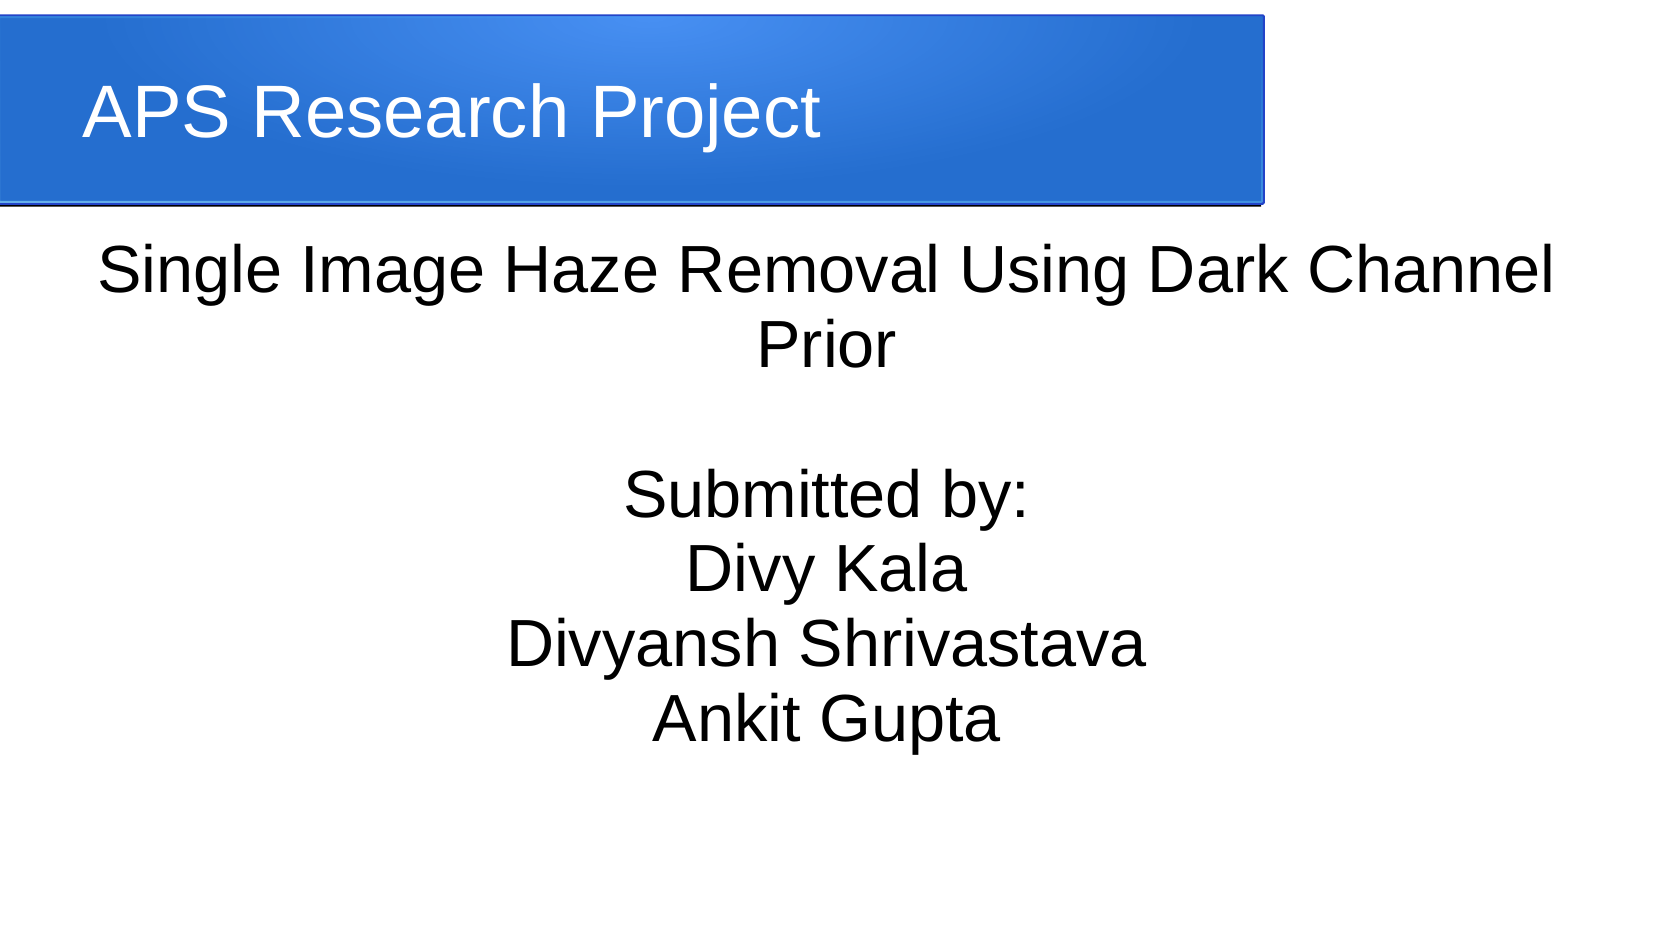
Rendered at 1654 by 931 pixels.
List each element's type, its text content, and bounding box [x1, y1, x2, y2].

title APS Research Project [82, 35, 1235, 189]
subtitle Single Image Haze Removal Using Dark Channel Prior Submitted by: Divy Kala Divyansh Shrivastava Ankit Gupta [82, 224, 1571, 764]
